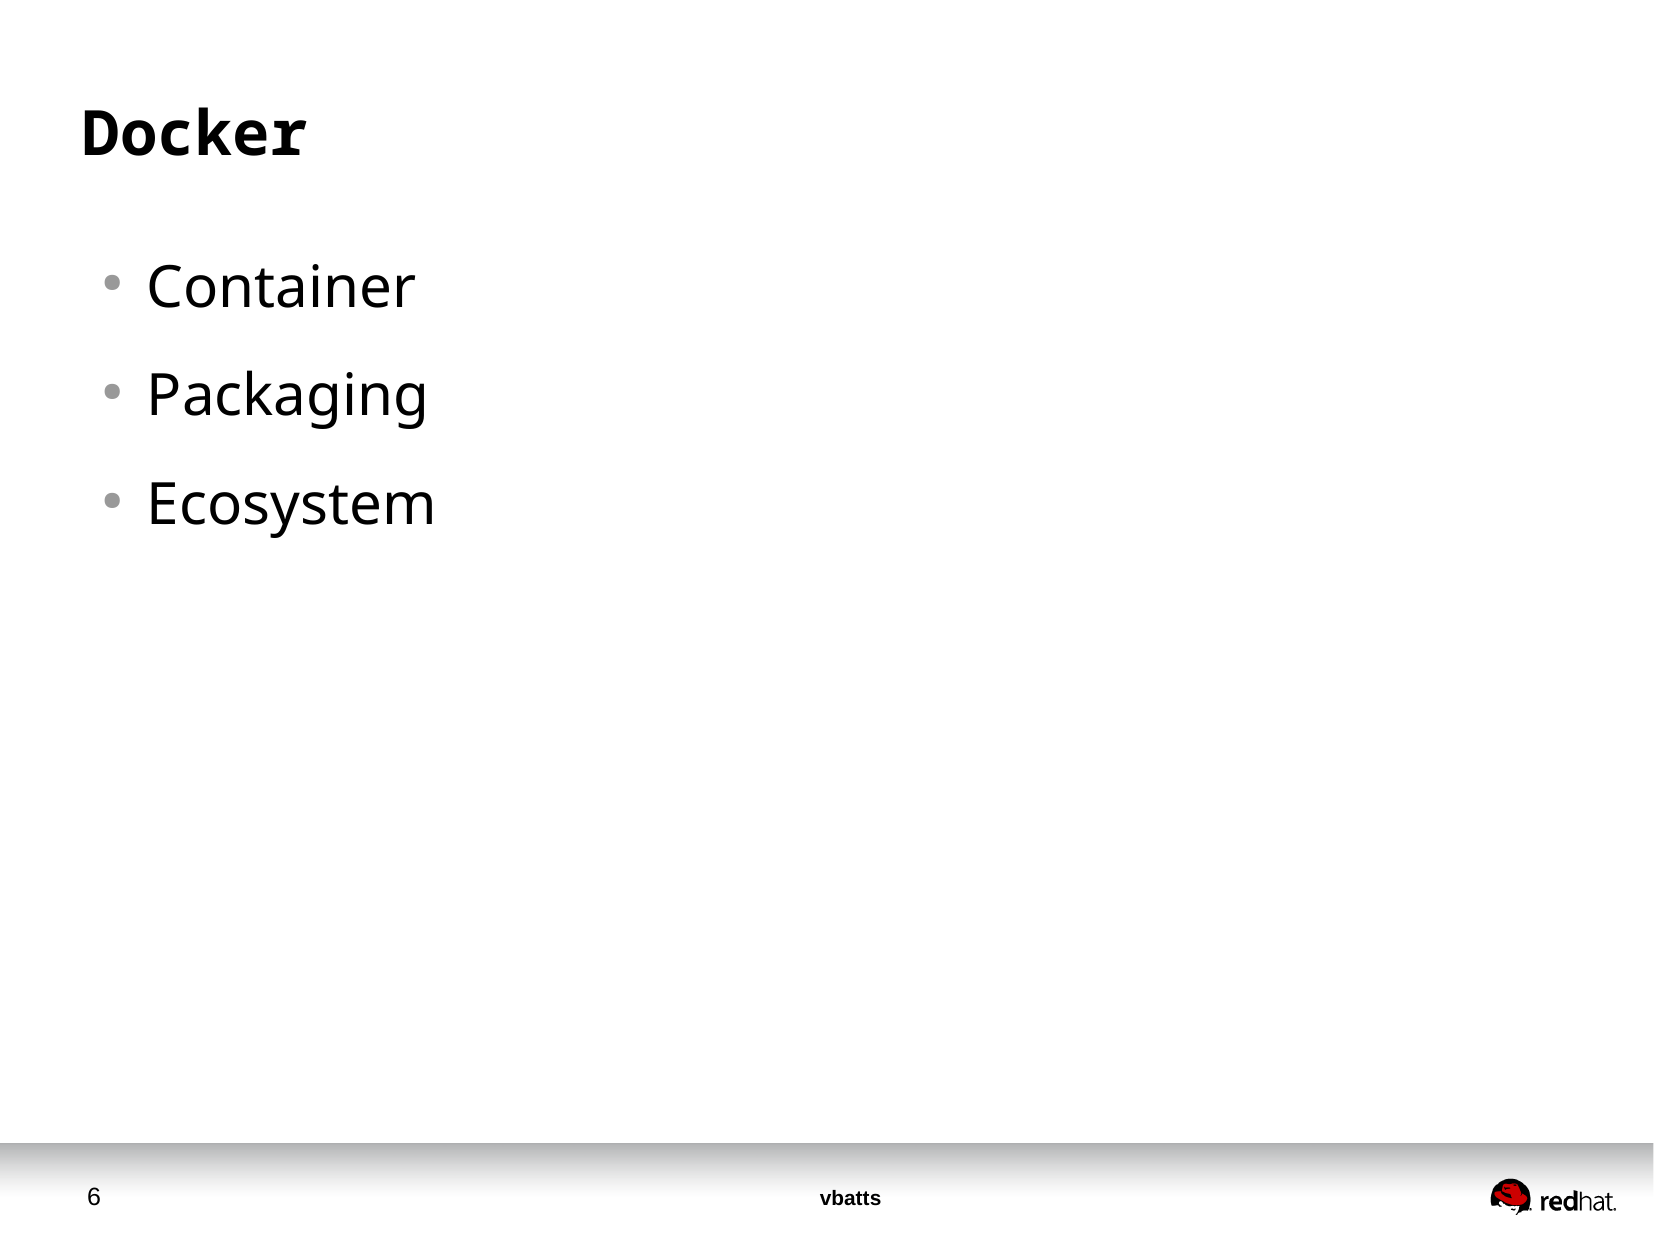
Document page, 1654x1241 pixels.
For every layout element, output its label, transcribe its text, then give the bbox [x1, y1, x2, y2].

picture [0, 1143, 1654, 1241]
title Docker [82, 37, 1571, 226]
list Container Packaging Ecosystem [86, 244, 1576, 1039]
